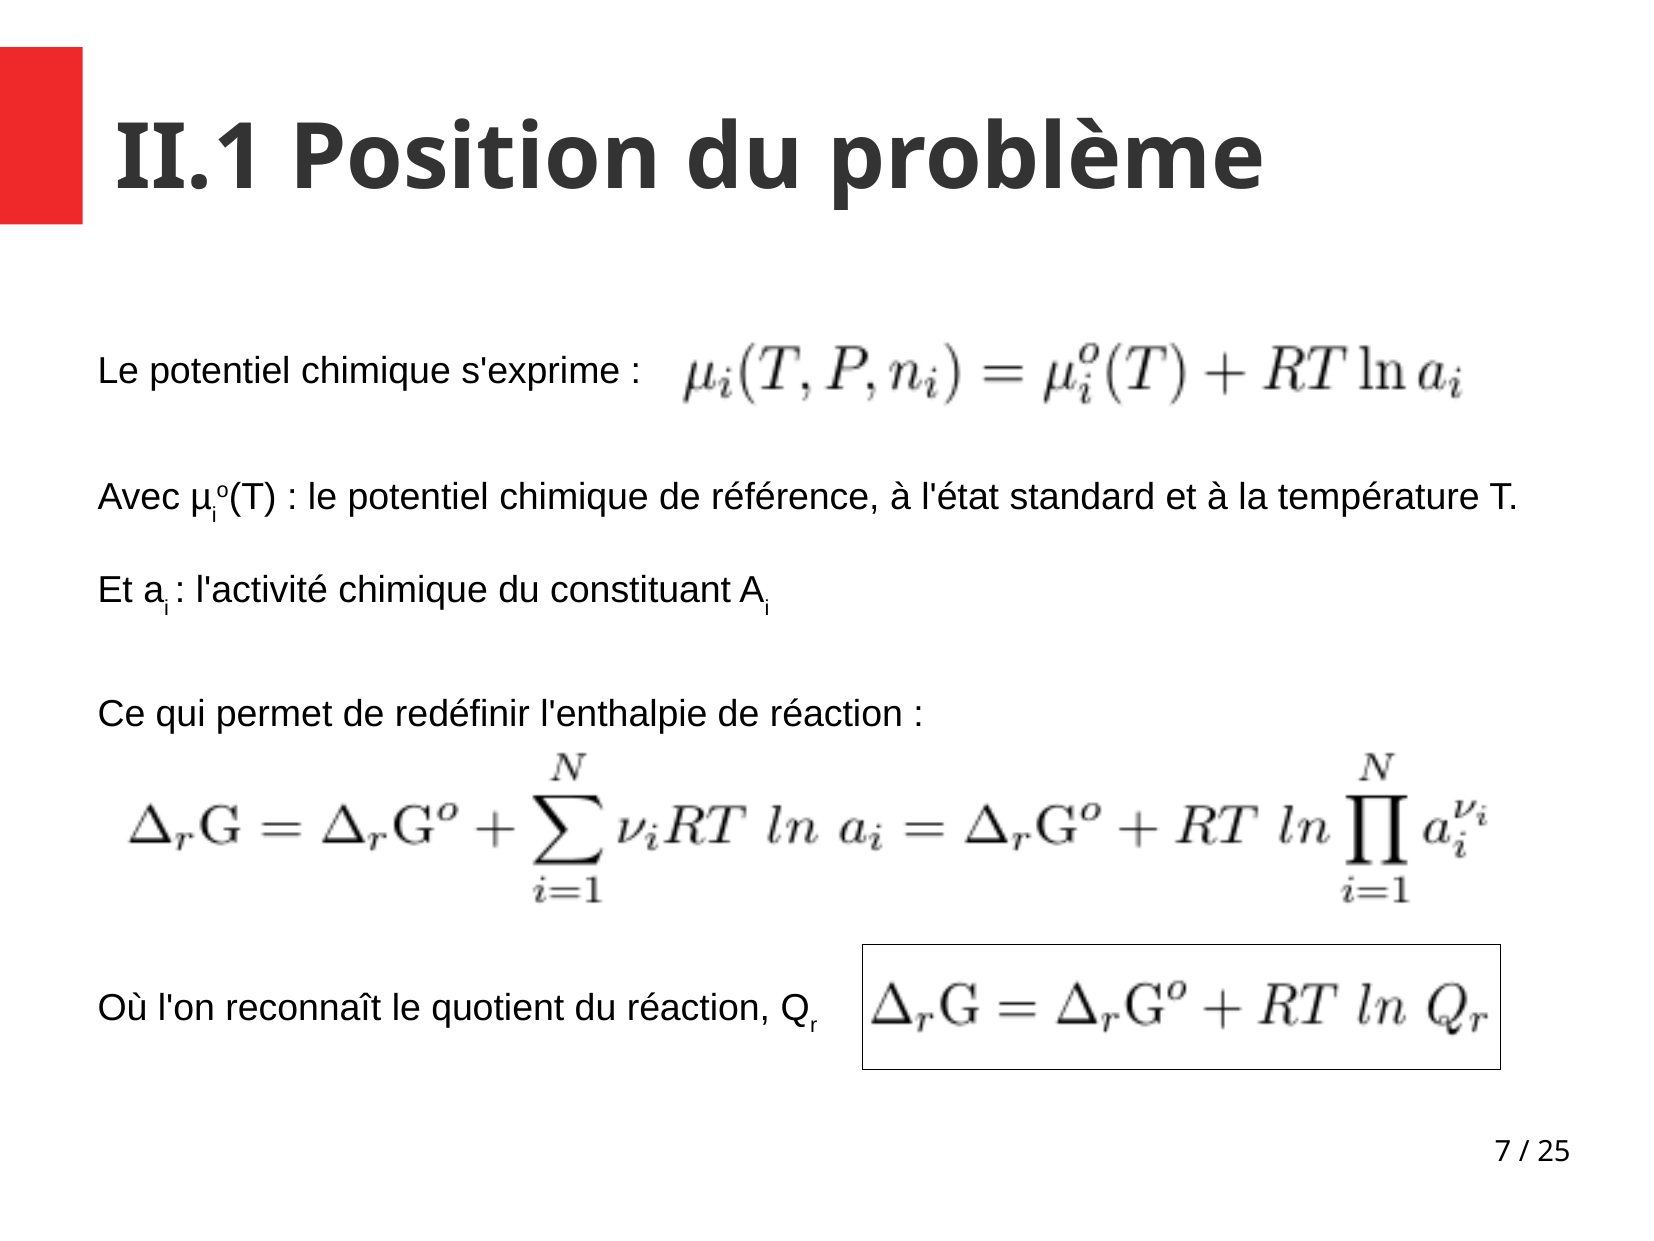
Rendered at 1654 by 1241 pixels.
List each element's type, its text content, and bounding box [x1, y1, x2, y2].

picture [939, 744, 1512, 923]
picture [673, 318, 1477, 437]
title II.1 Position du problème [115, 49, 1569, 257]
text_box Ce qui permet de redéfinir l'enthalpie de réaction : Où l'on reconnaît le quotient du réaction, Qr [82, 685, 939, 1096]
text_box Le potentiel chimique s'exprime : Avec µio(T) : le potentiel chimique de référence, à l'état standard et à la température T. Et ai : l'activité chimique du constituant Ai [82, 342, 1535, 712]
picture [862, 944, 1501, 1070]
